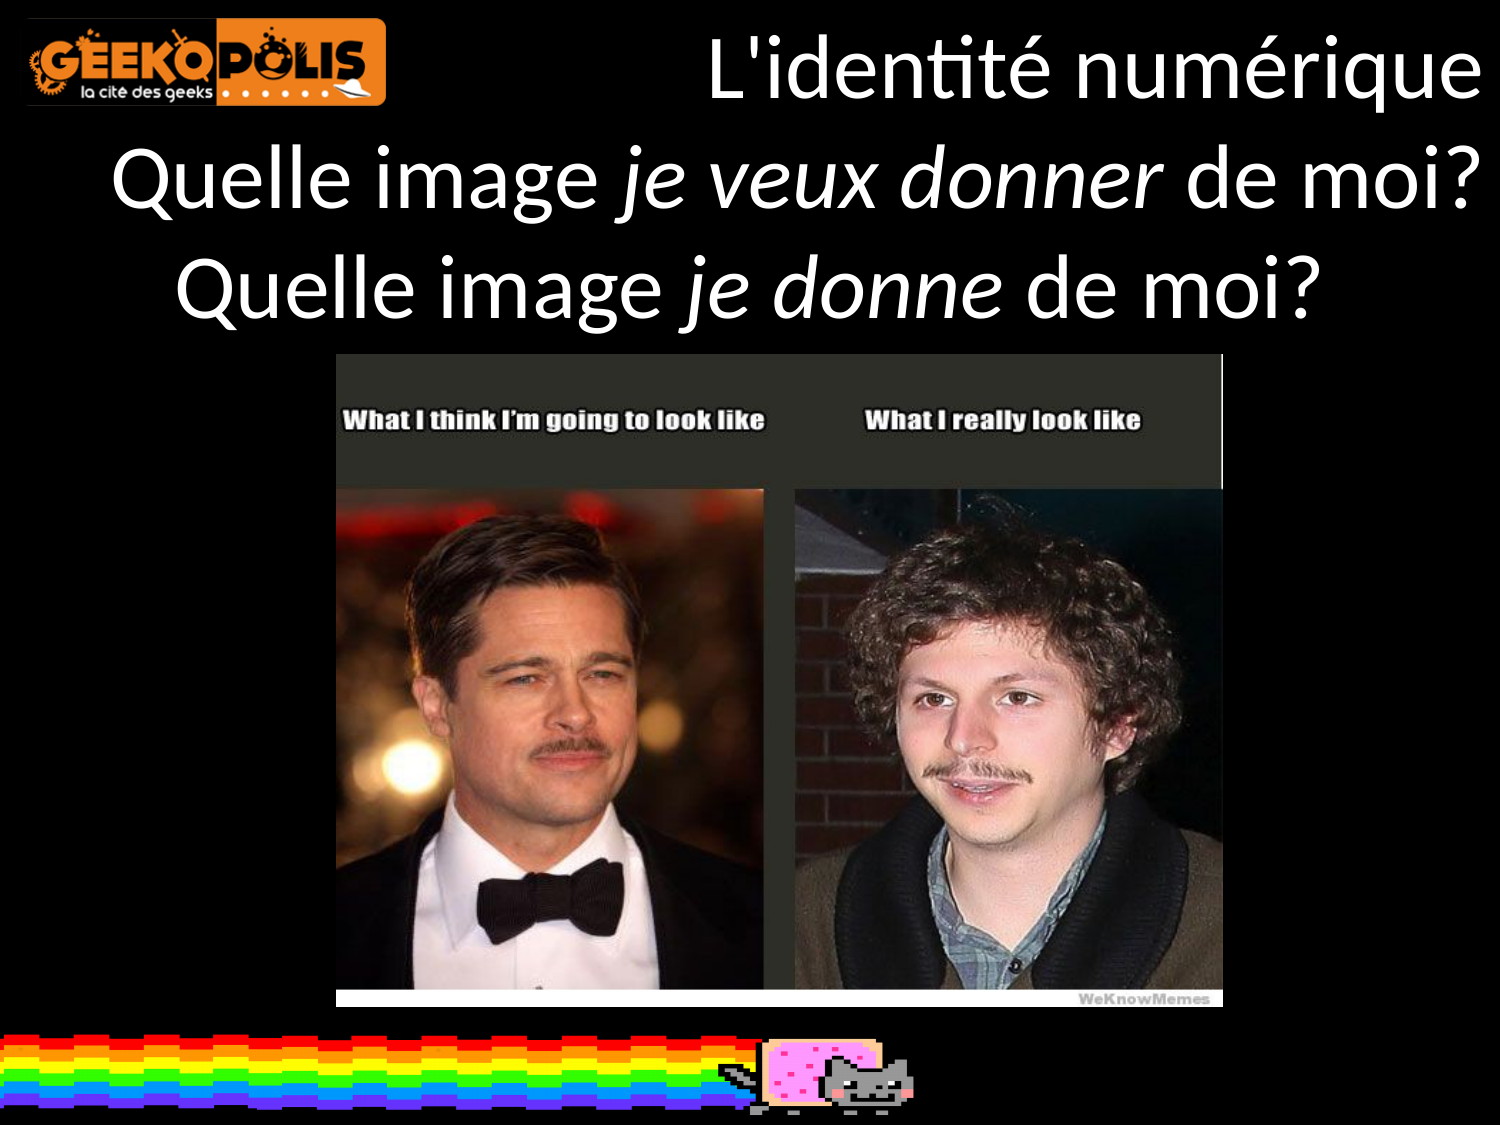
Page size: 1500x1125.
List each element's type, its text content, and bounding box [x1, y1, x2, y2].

picture [17, 11, 390, 113]
picture [0, 1027, 922, 1121]
text_box L'identité numérique Quelle image je veux donner de moi? Quelle image je donne de moi? [0, 0, 1500, 345]
picture [336, 354, 1223, 1007]
